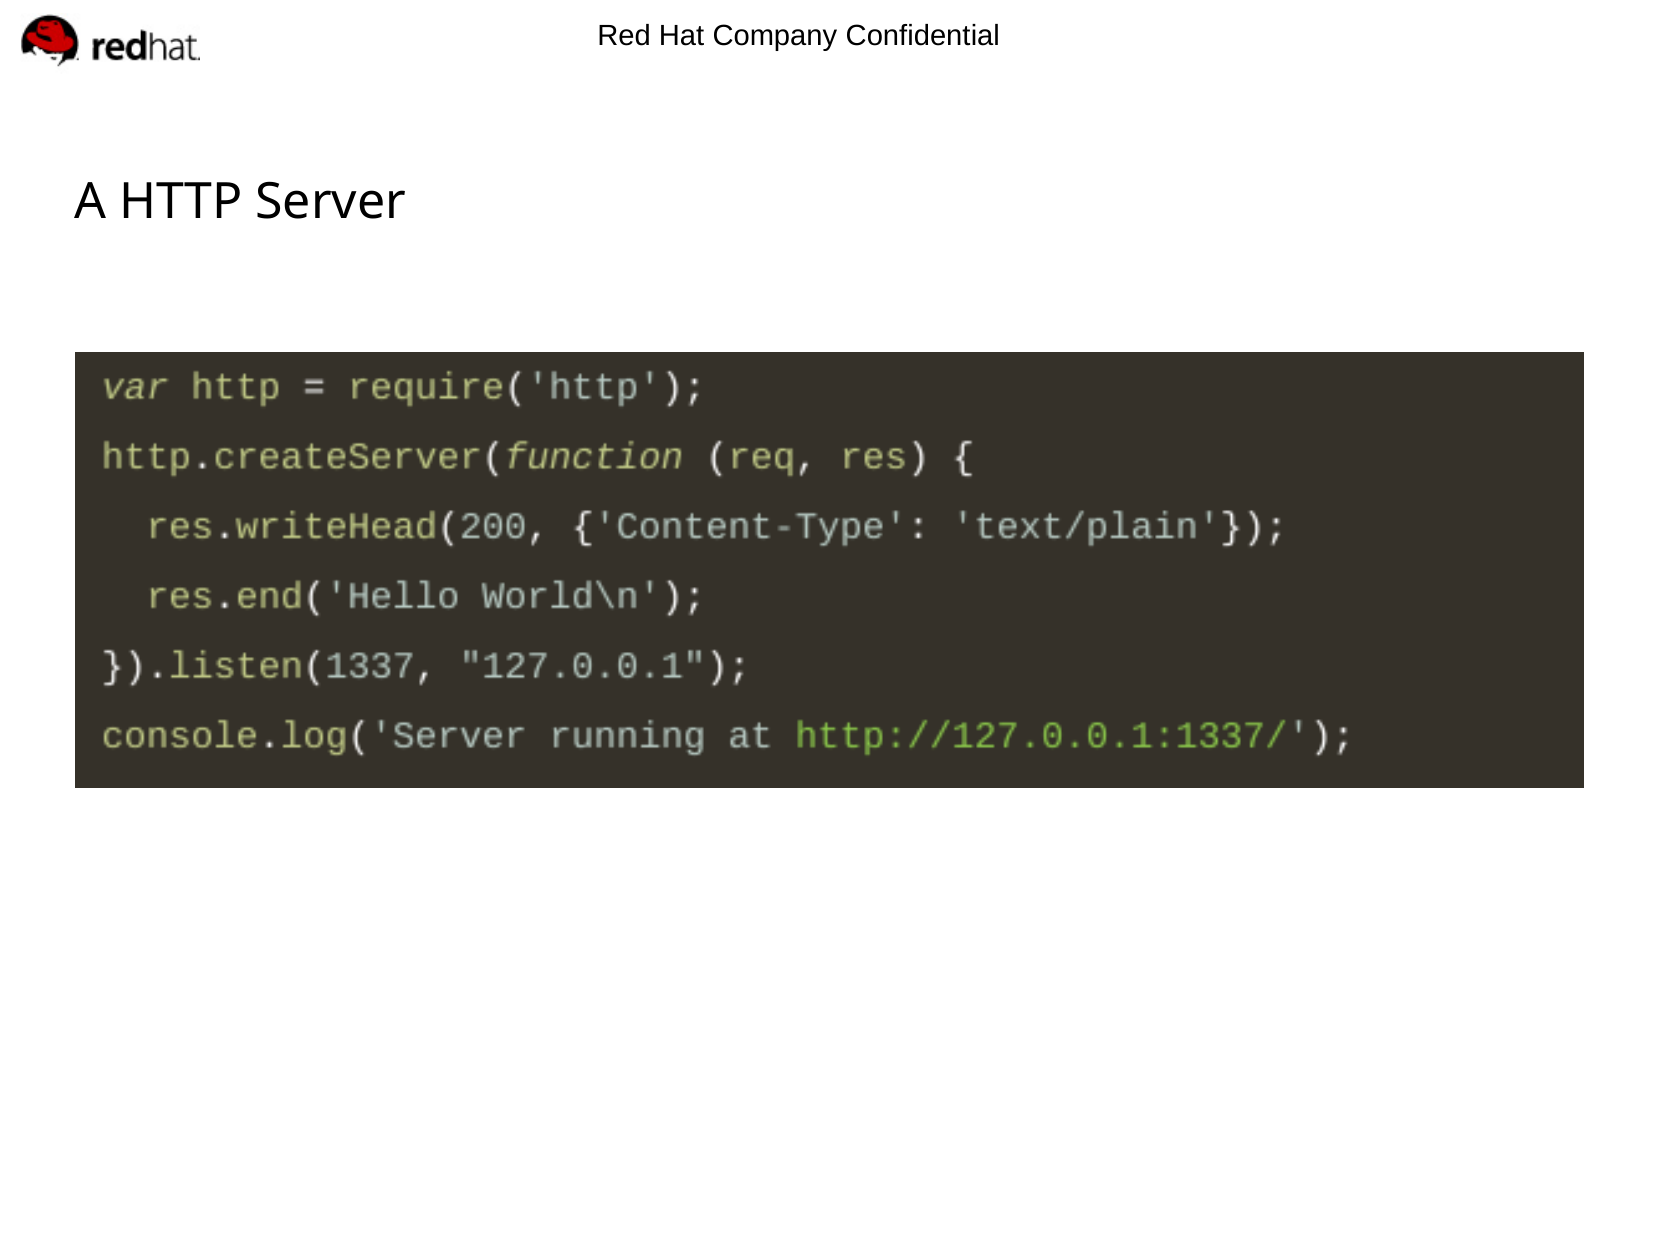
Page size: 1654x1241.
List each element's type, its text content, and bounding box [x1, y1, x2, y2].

picture [20, 13, 200, 74]
picture [75, 352, 1584, 788]
title A HTTP Server [74, 140, 1506, 259]
